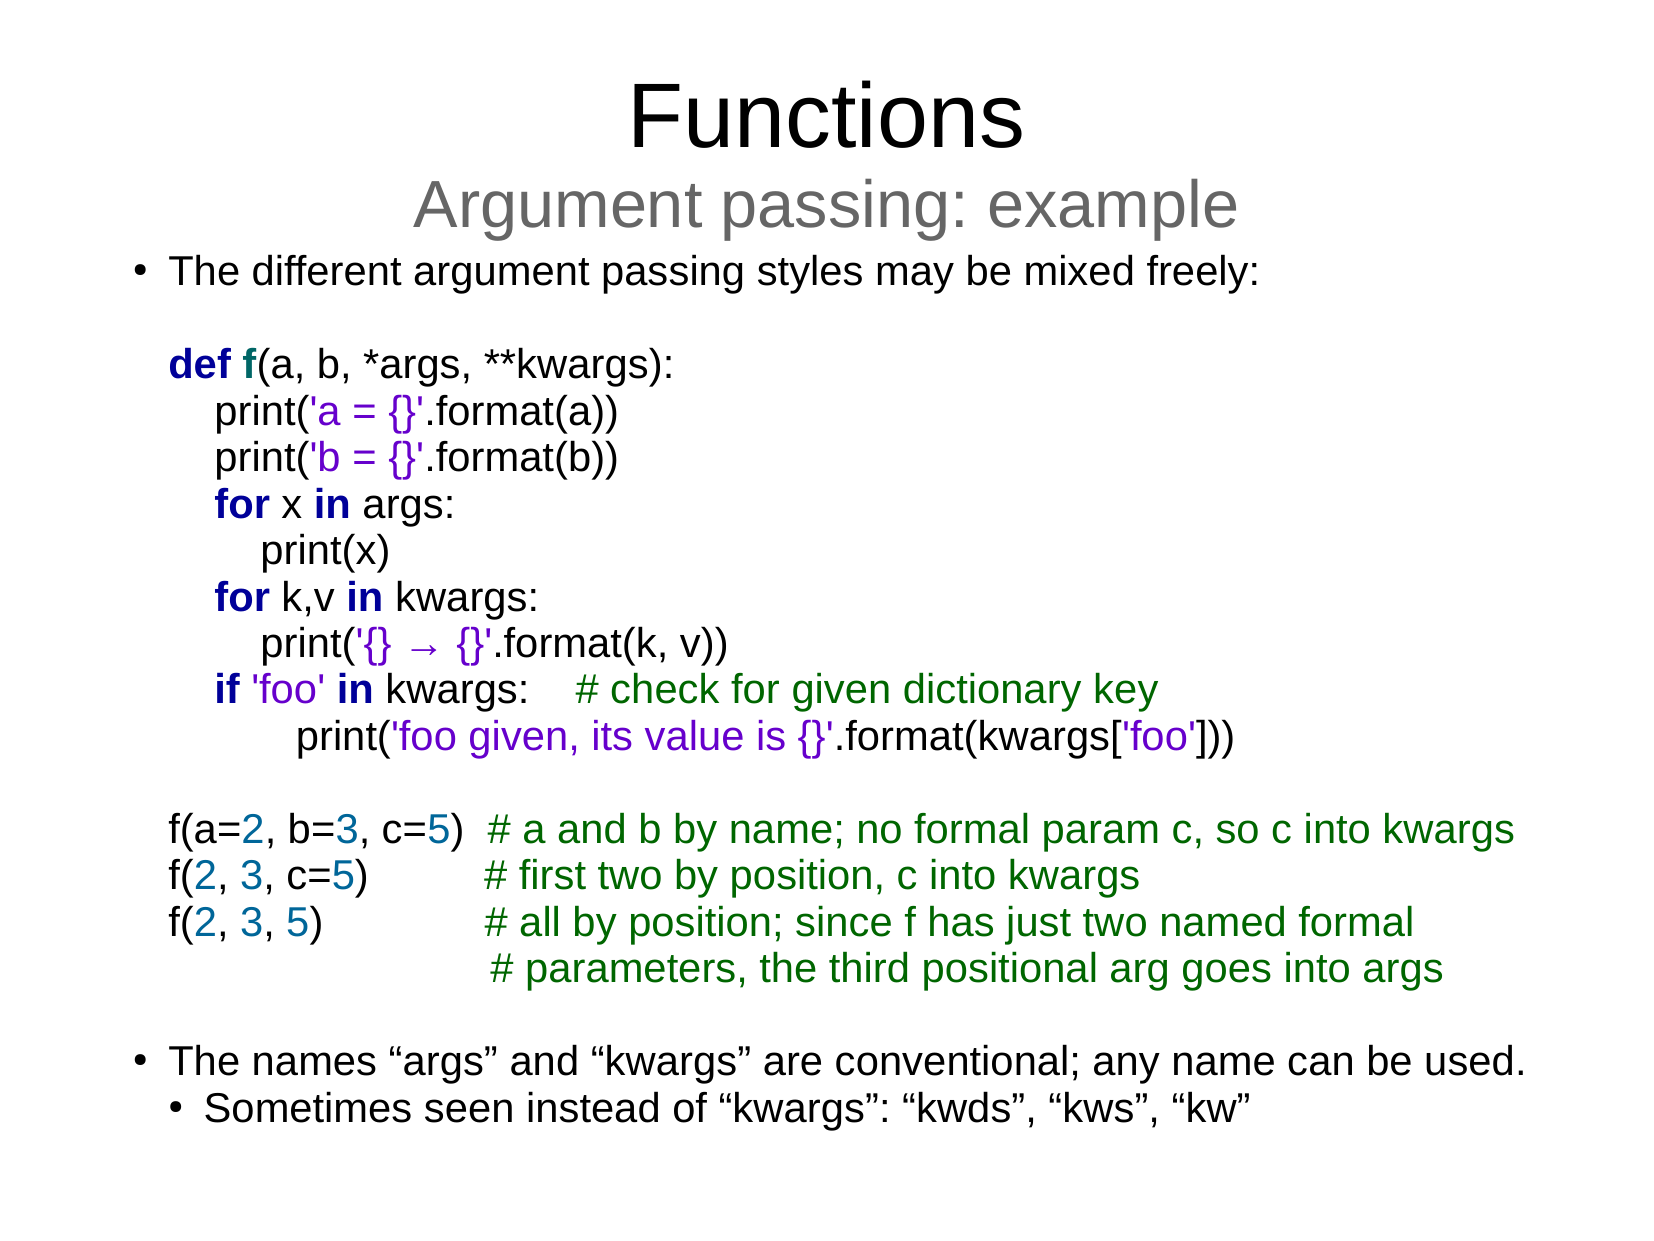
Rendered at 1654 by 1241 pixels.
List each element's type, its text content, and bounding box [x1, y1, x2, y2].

text_box The different argument passing styles may be mixed freely: def f(a, b, *args, **kwargs): print('a = {}'.format(a)) print('b = {}'.format(b)) for x in args: print(x) for k,v in kwargs: print('{} → {}'.format(k, v)) if 'foo' in kwargs: # check for given dictionary key print('foo given, its value is {}'.format(kwargs['foo'])) f(a=2, b=3, c=5) # a and b by name; no formal param c, so c into kwargs f(2, 3, c=5) # first two by position, c into kwargs f(2, 3, 5) # all by position; since f has just two named formal # parameters, the third positional arg goes into args The names “args” and “kwargs” are conventional; any name can be used. Sometimes seen instead of “kwargs”: “kwds”, “kws”, “kw” [82, 240, 1561, 1149]
title Functions Argument passing: example [82, 49, 1571, 257]
